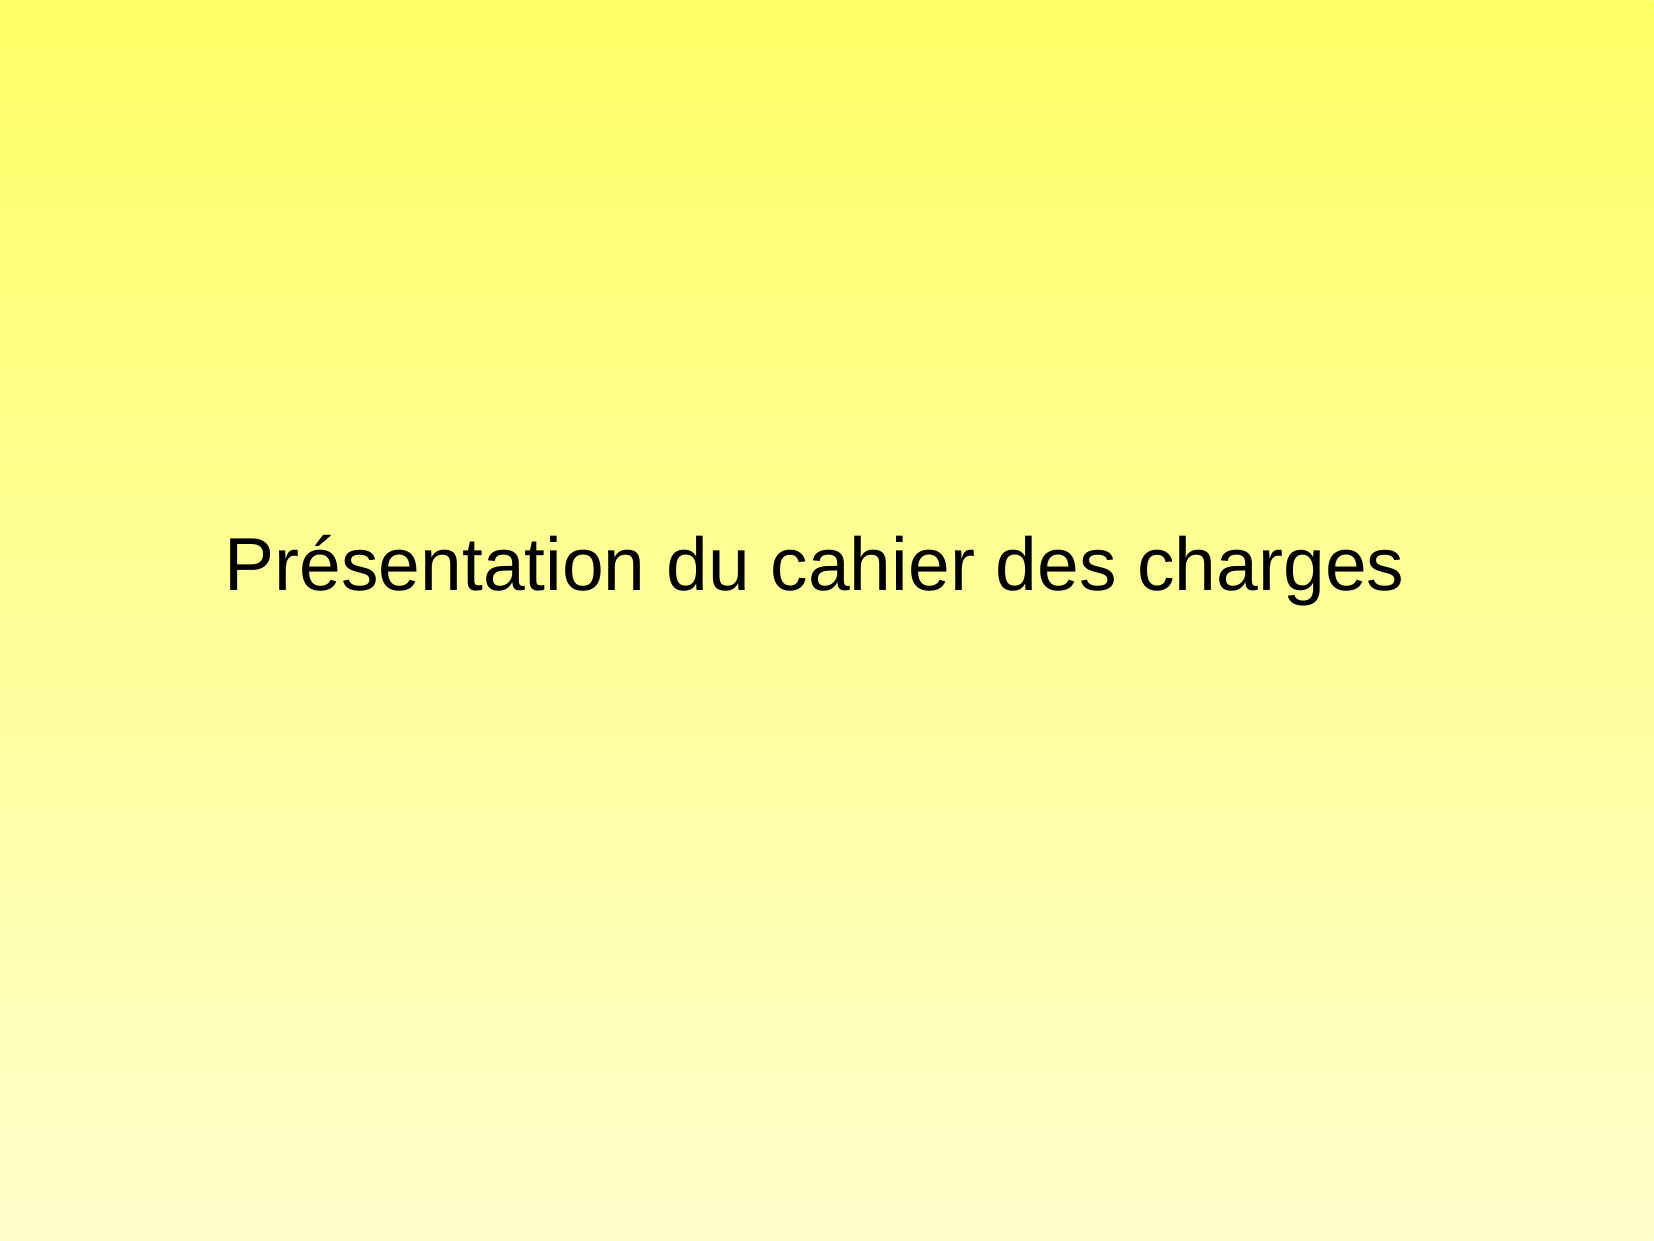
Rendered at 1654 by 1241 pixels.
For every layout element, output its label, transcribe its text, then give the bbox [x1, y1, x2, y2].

title Présentation du cahier des charges [70, 460, 1559, 668]
